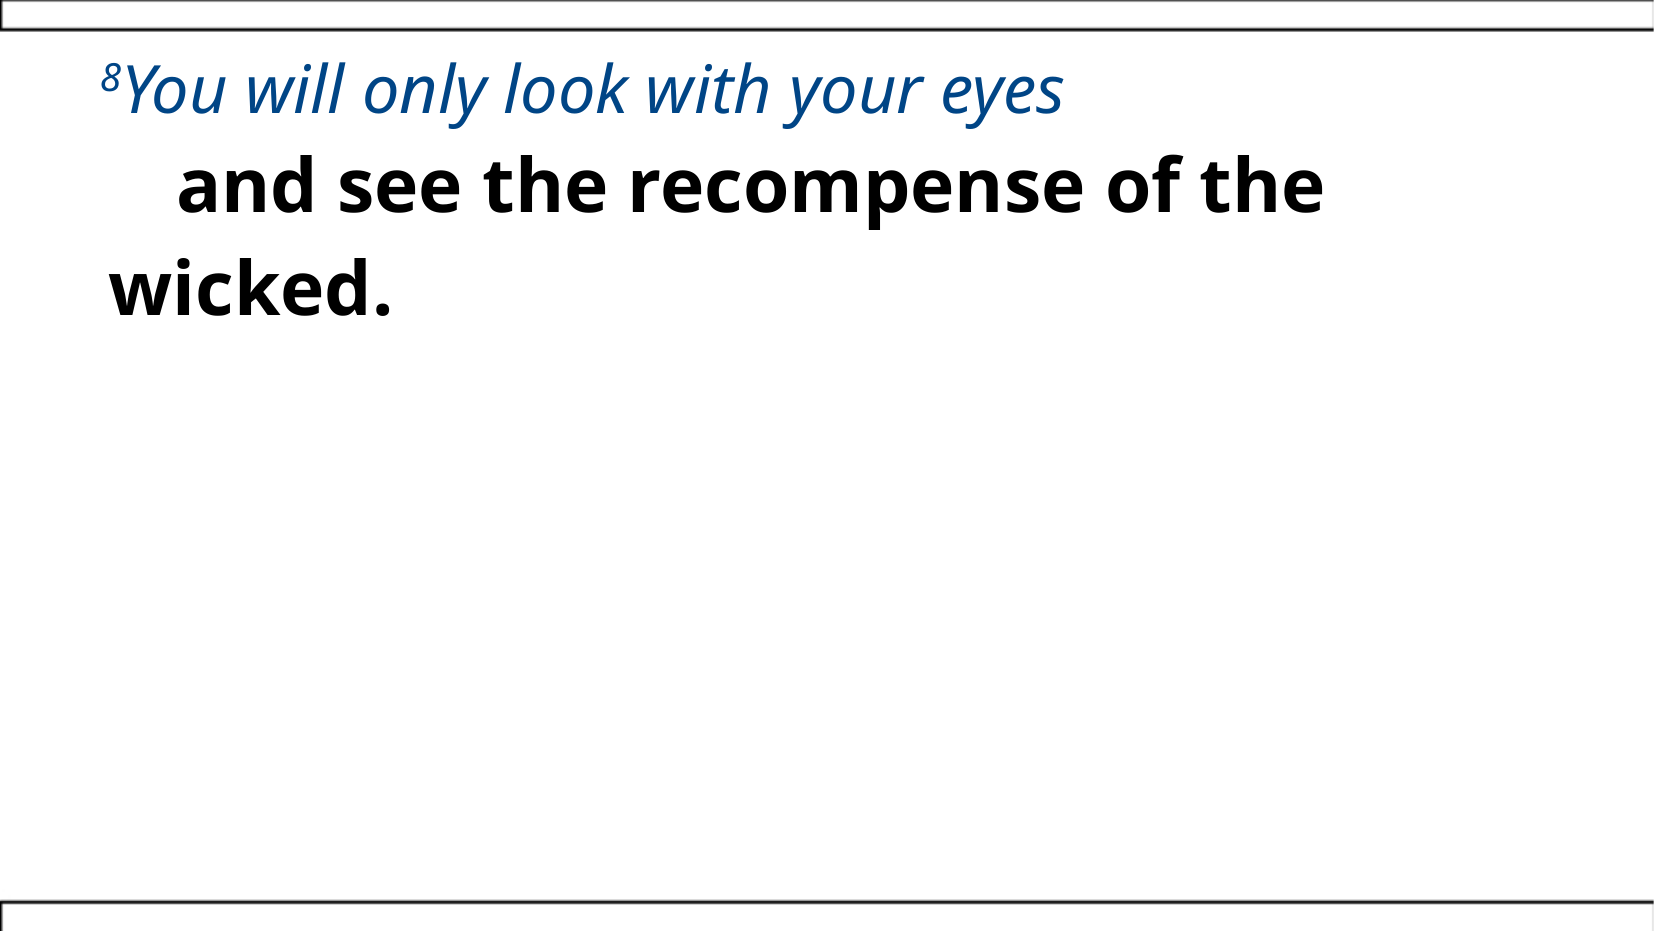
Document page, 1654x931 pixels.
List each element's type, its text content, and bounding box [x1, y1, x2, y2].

picture [0, 0, 1654, 931]
text_box 8You will only look with your eyes and see the recompense of the wicked. [75, 34, 1591, 541]
